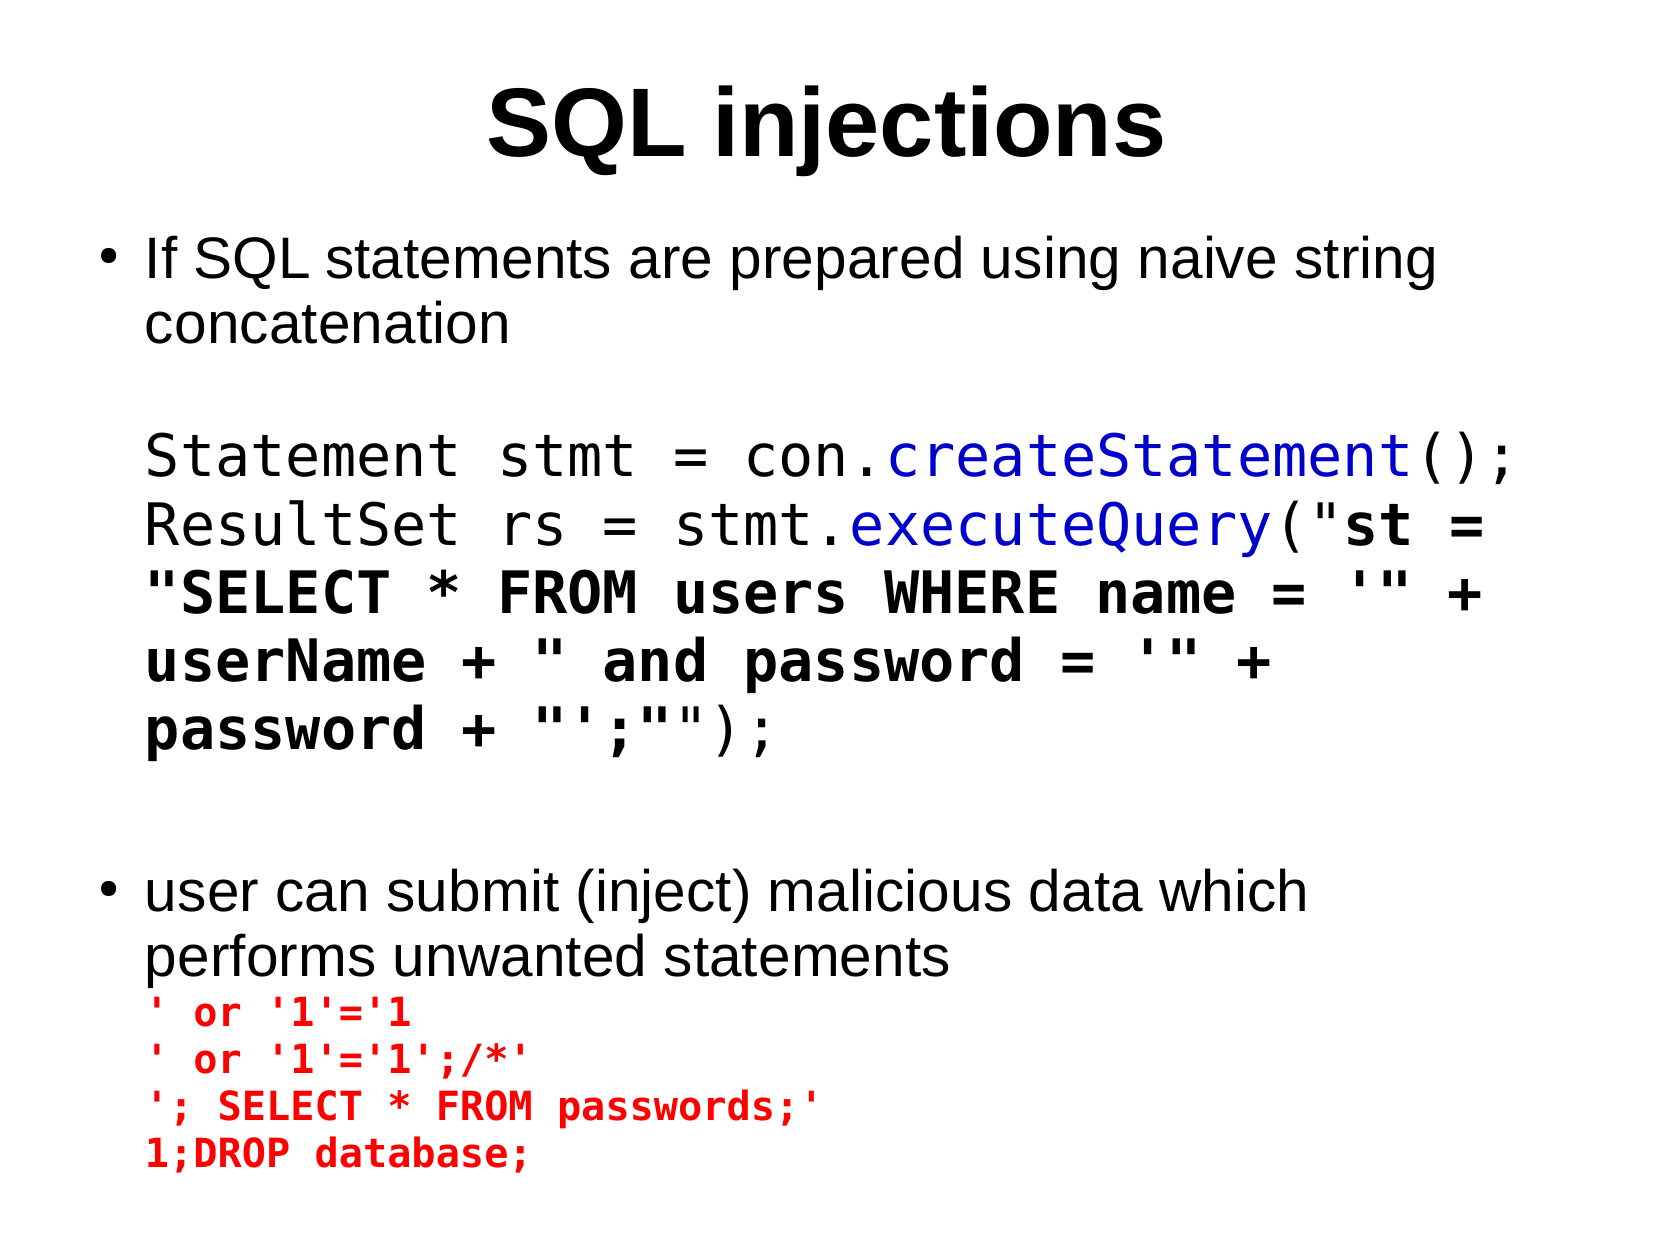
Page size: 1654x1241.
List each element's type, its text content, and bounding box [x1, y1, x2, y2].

title SQL injections [82, 49, 1571, 196]
list If SQL statements are prepared using naive string concatenation Statement stmt = con.createStatement(); ResultSet rs = stmt.executeQuery("st = "SELECT * FROM users WHERE name = '" + userName + " and password = '" + password + "';""); user can submit (inject) malicious data which performs unwanted statements ' or '1'='1 ' or '1'='1';/*' '; SELECT * FROM passwords;' 1;DROP database; [82, 225, 1538, 1186]
